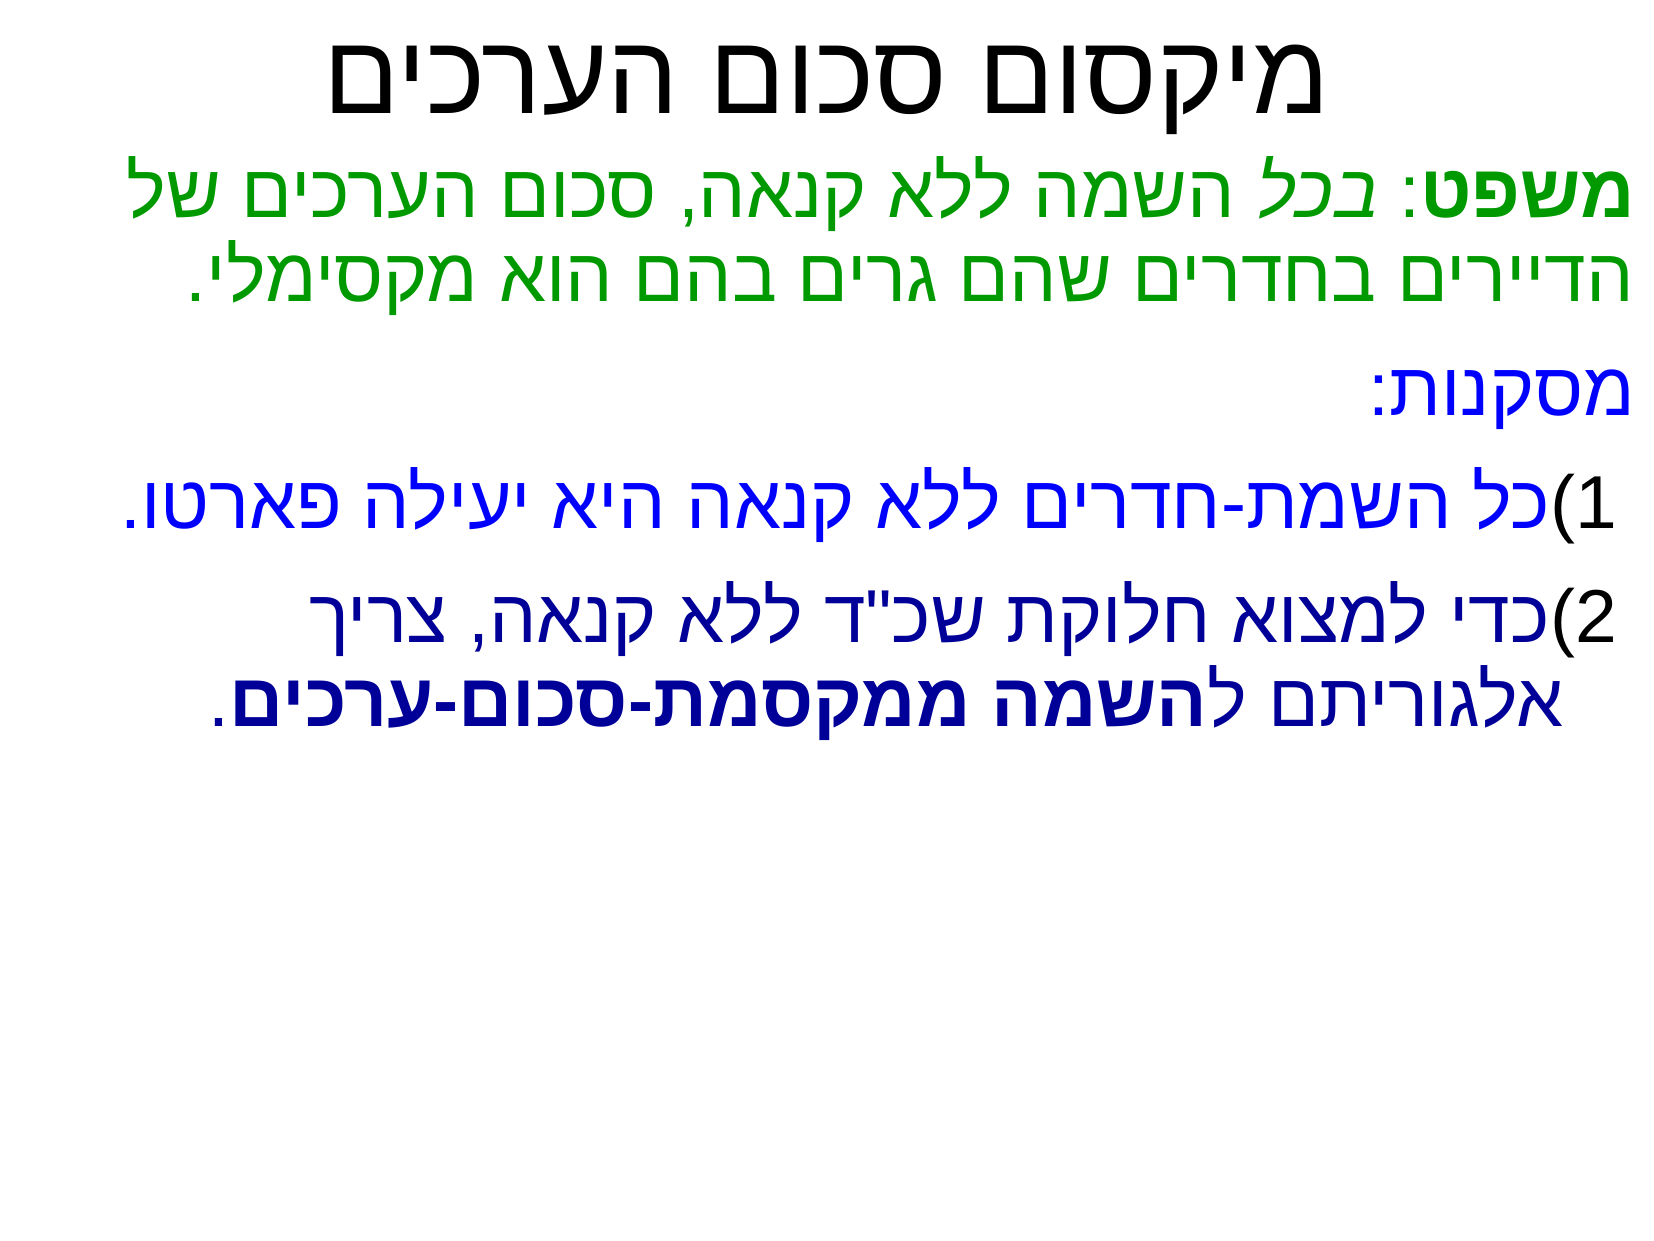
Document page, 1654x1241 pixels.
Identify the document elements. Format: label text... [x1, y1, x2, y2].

list משפט: בכל השמה ללא קנאה, סכום הערכים של הדיירים בחדרים שהם גרים בהם הוא מקסימלי. מסקנות: כל השמת-חדרים ללא קנאה היא יעילה פארטו. כדי למצוא חלוקת שכ"ד ללא קנאה, צריך אלגוריתם להשמה ממקסמת-סכום-ערכים. [15, 150, 1636, 1226]
title מיקסום סכום הערכים [0, 0, 1654, 151]
